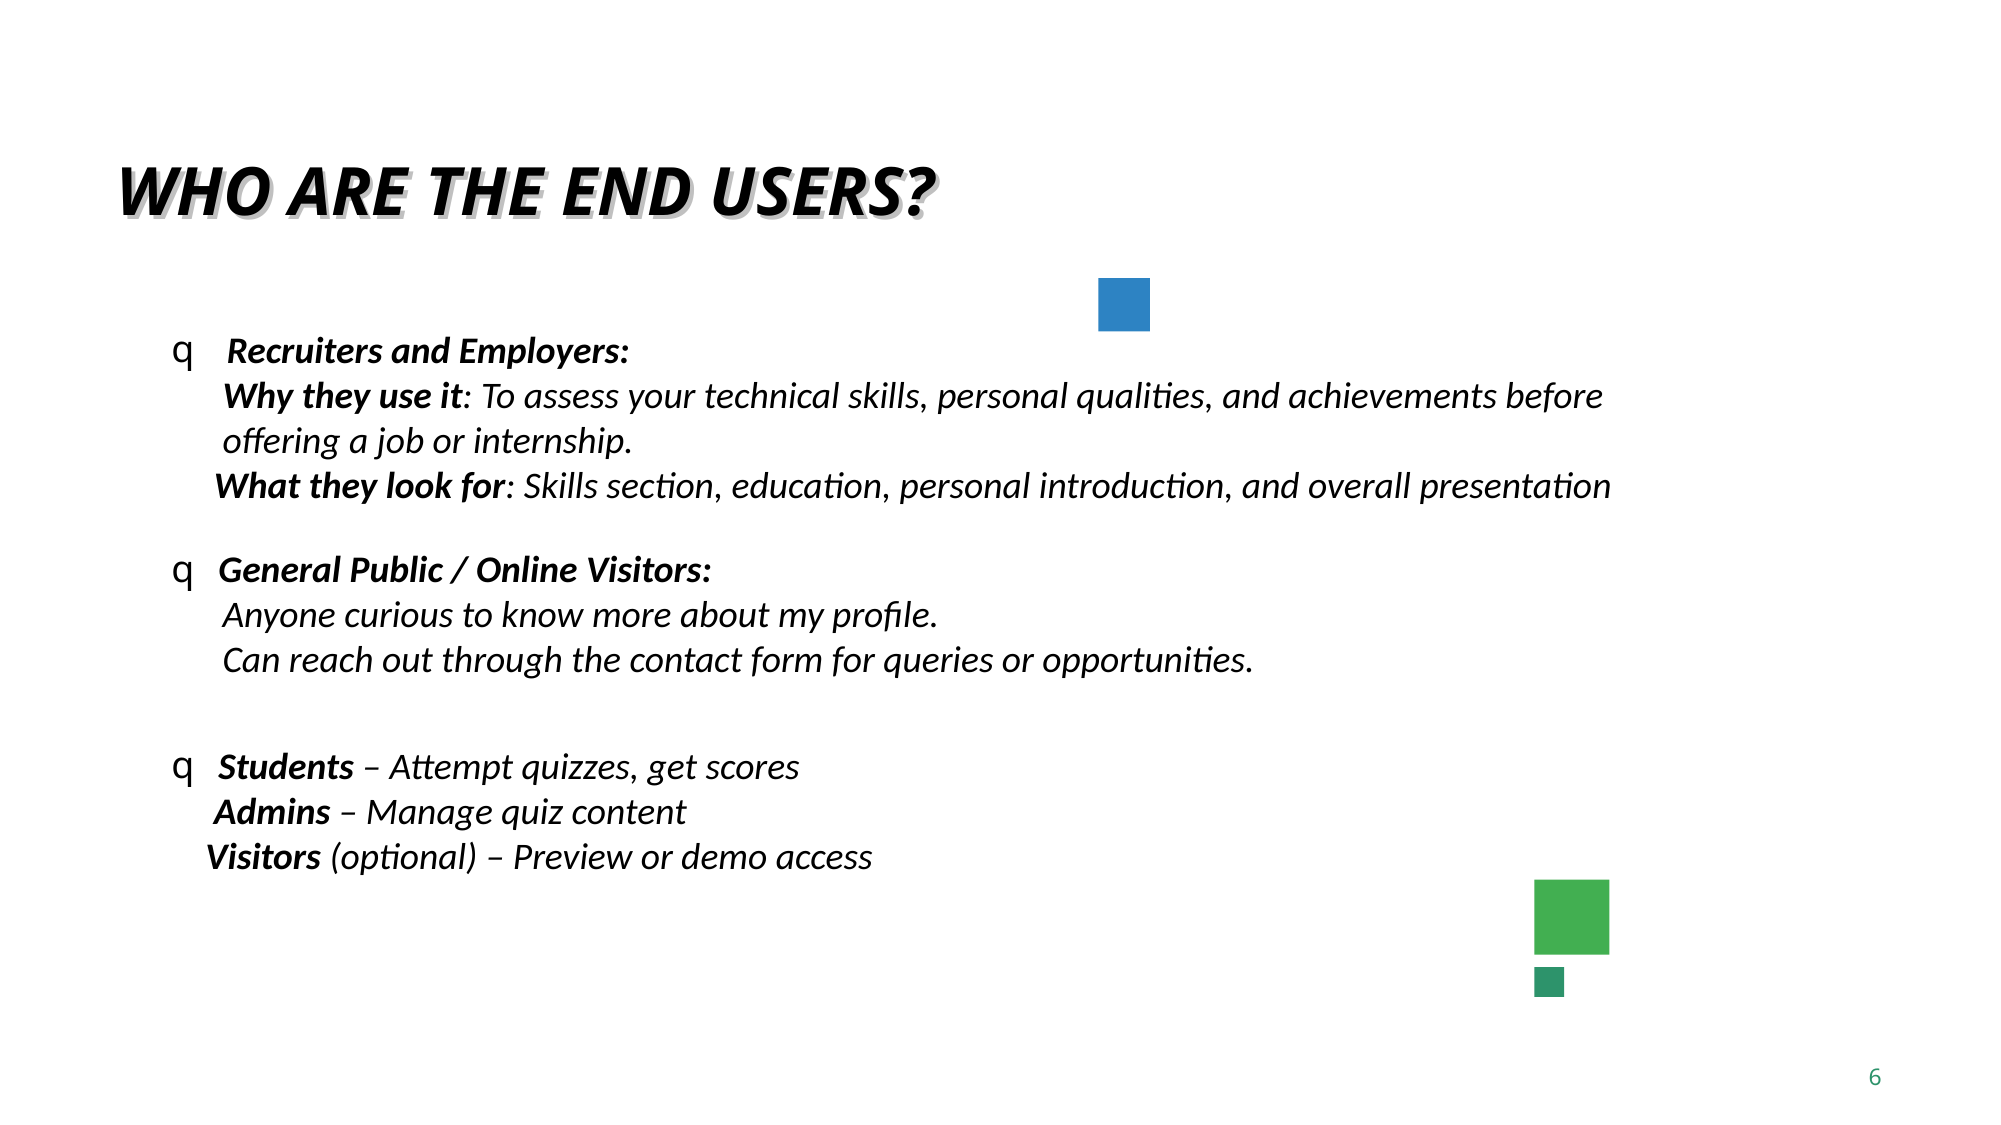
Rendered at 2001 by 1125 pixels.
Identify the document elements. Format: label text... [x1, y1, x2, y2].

text_box [1534, 967, 1565, 997]
text_box [1534, 879, 1610, 955]
text_box Recruiters and Employers: Why they use it: To assess your technical skills, personal qualities, and achievements before offering a job or internship. What they look for: Skills section, education, personal introduction, and overall presentation [156, 318, 1647, 516]
text_box Students – Attempt quizzes, get scores Admins – Manage quiz content Visitors (optional) – Preview or demo access [156, 734, 898, 932]
title WHO ARE THE END USERS? [114, 146, 1251, 230]
slide_number 6 [1862, 1061, 1888, 1094]
text_box [1098, 278, 1150, 318]
text_box General Public / Online Visitors: Anyone curious to know more about my profile. Can reach out through the contact form for queries or opportunities. [156, 537, 1276, 735]
